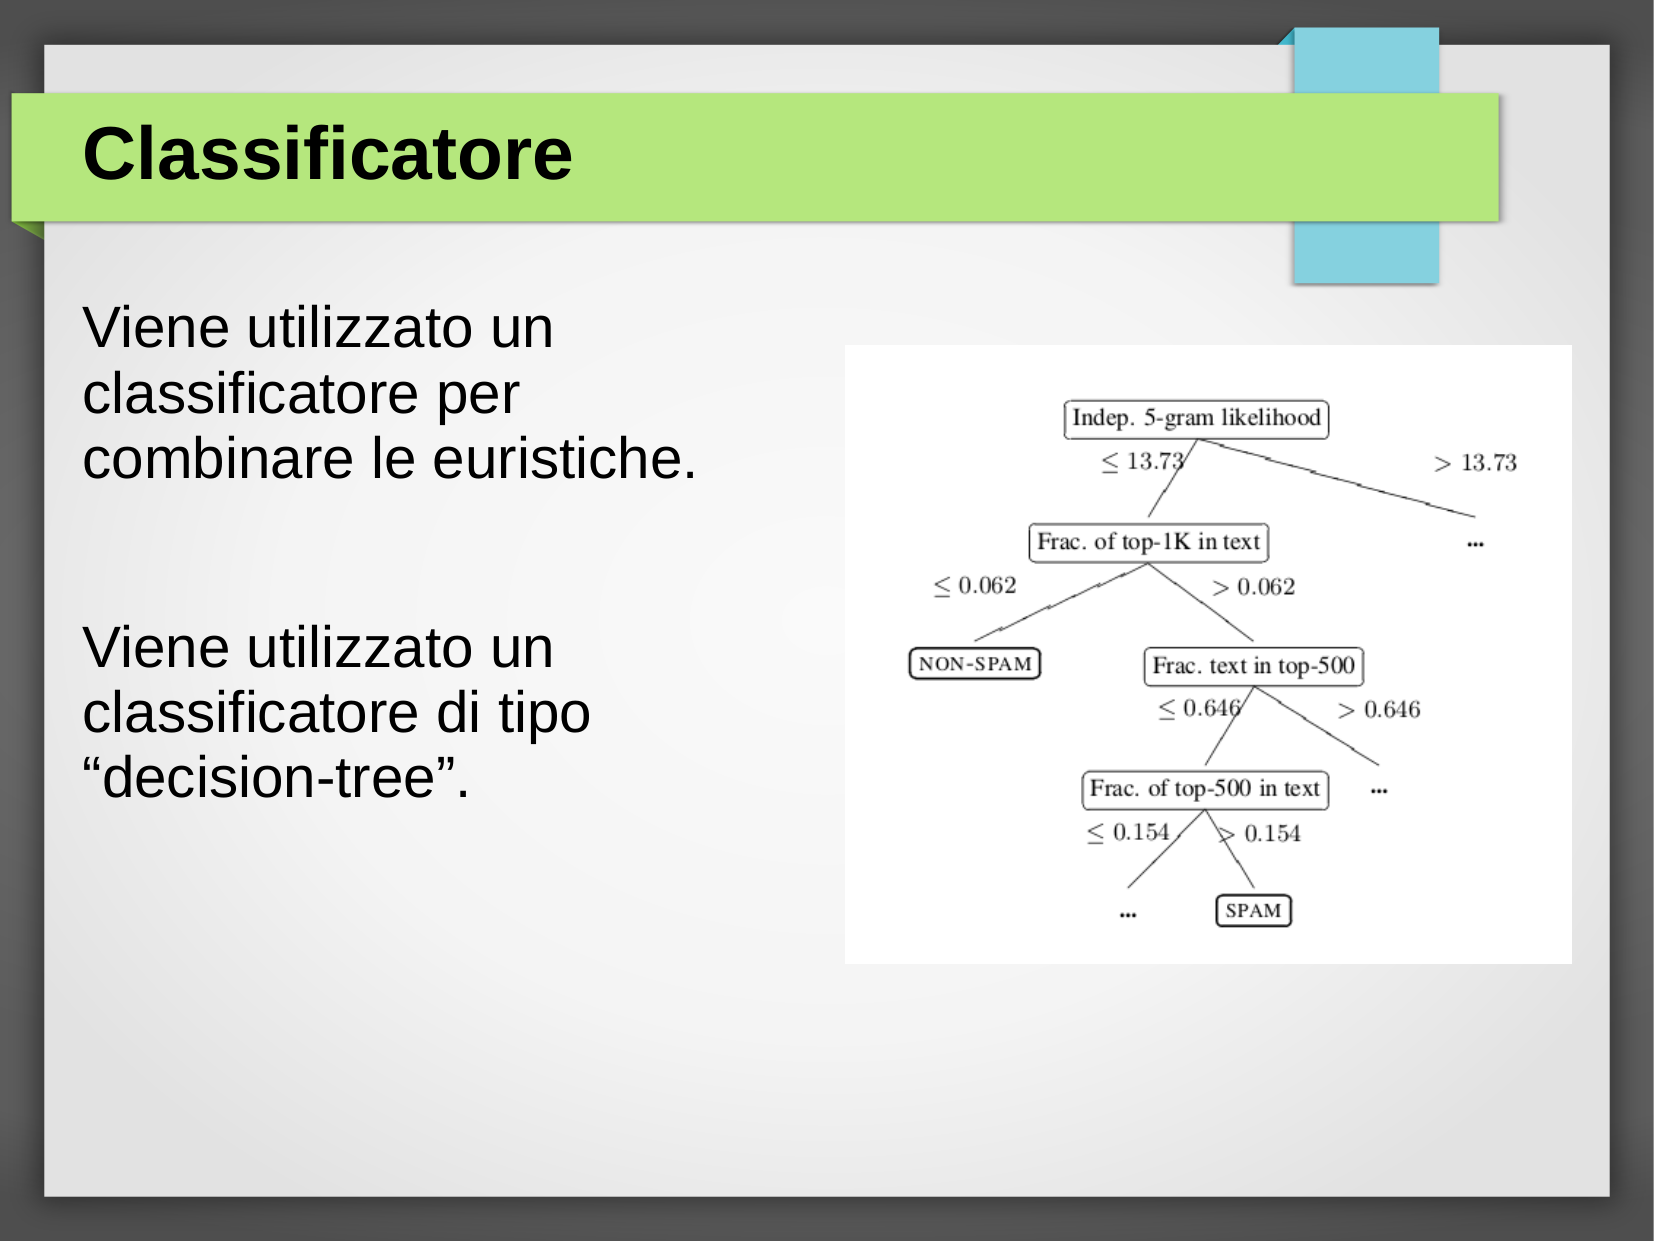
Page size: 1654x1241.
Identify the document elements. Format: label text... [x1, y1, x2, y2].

list Viene utilizzato un classificatore per combinare le euristiche. Viene utilizzato un classificatore di tipo “decision-tree”. [82, 295, 809, 1015]
picture [0, 0, 1654, 1241]
title Classificatore [82, 94, 1264, 213]
